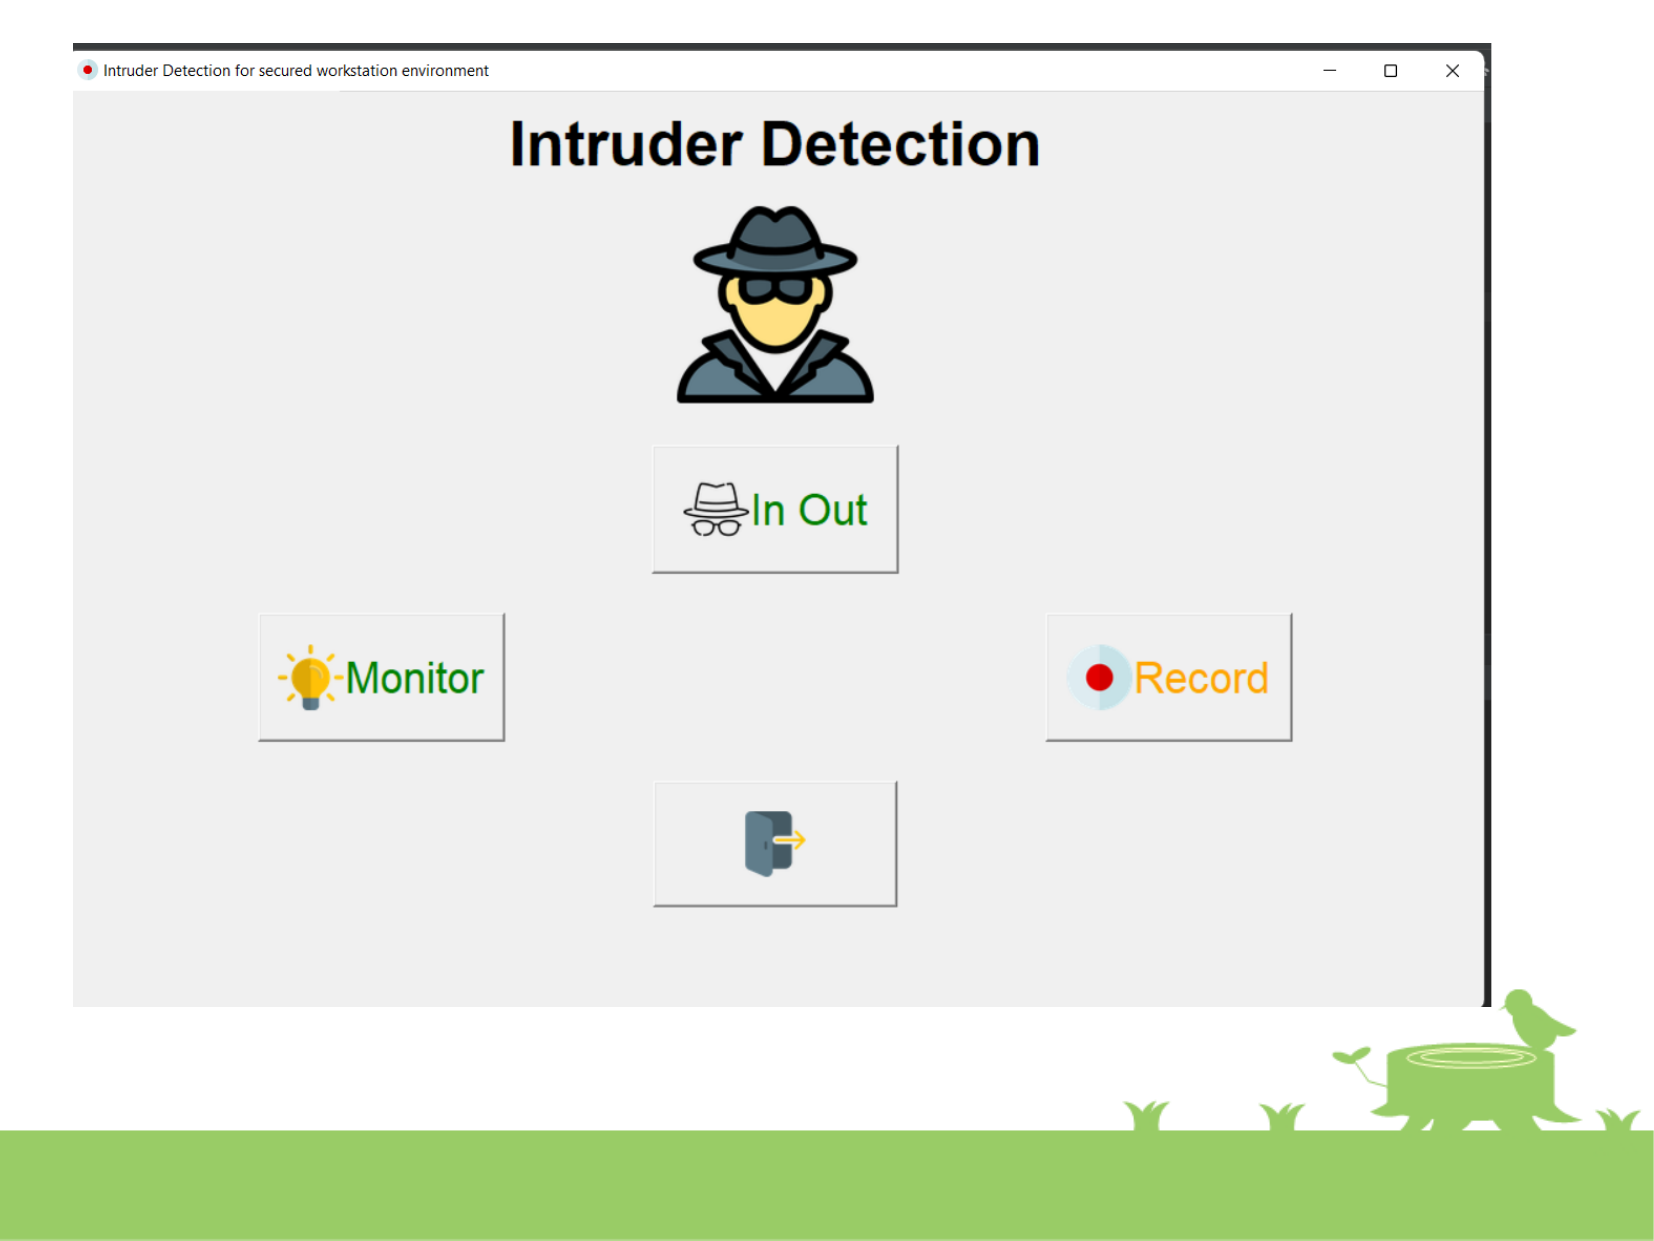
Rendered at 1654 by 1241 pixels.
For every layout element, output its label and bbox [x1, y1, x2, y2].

picture [73, 43, 1492, 1007]
